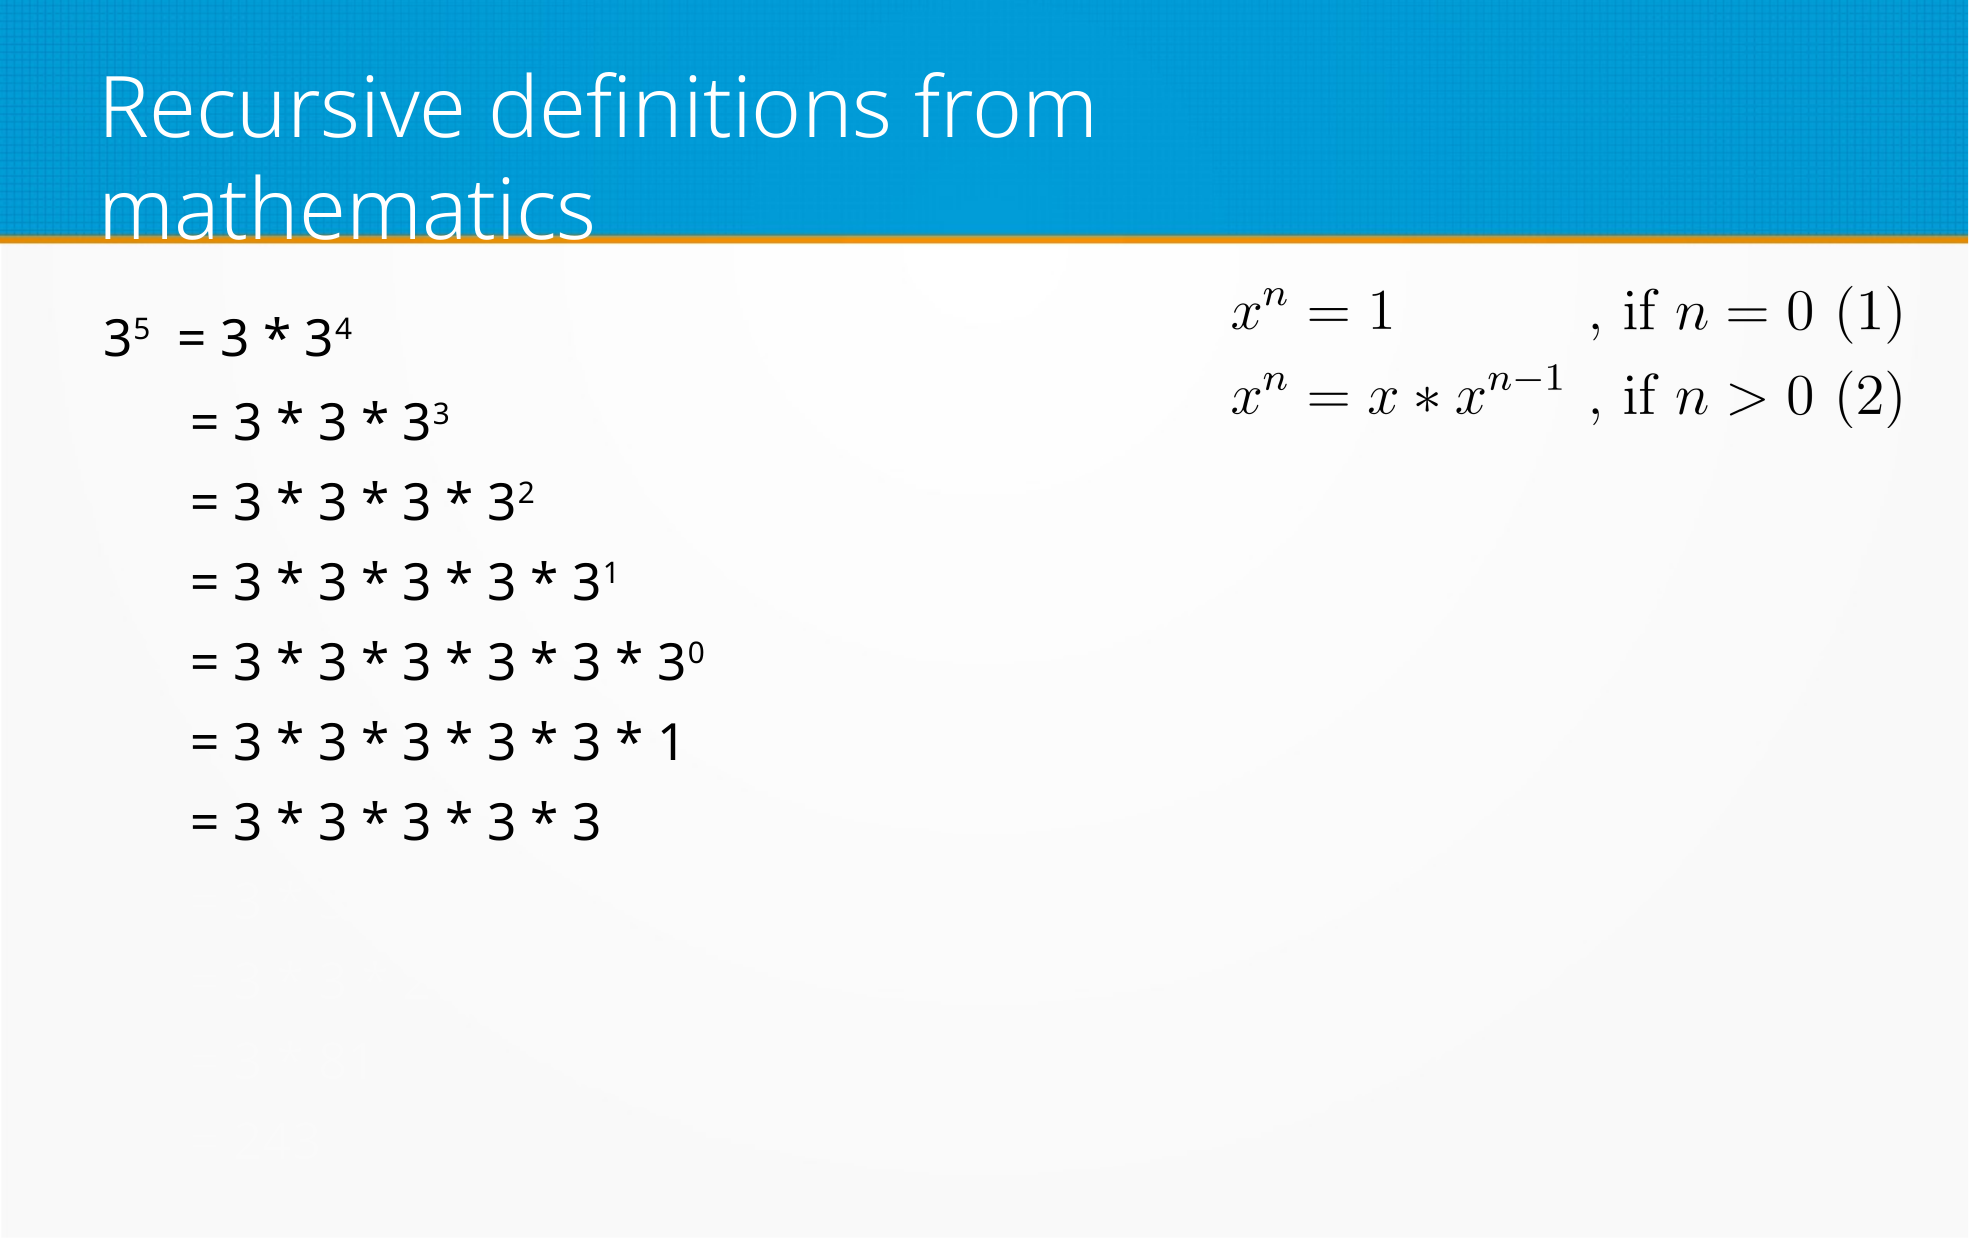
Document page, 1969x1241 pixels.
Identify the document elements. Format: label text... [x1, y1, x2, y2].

picture [0, 233, 1969, 1241]
title Recursive definitions from mathematics [98, 49, 1870, 257]
list 35 = 3 * 34 = 3 * 3 * 33 = 3 * 3 * 3 * 32 = 3 * 3 * 3 * 3 * 31 = 3 * 3 * 3 * 3 * 3 * 30 = 3 * 3 * 3 * 3 * 3 * 1 = 3 * 3 * 3 * 3 * 3 = 3 * 3 * 3 * 9 = 3 * 3 * 27 = 3 * 81 = 243 [90, 305, 1862, 1171]
